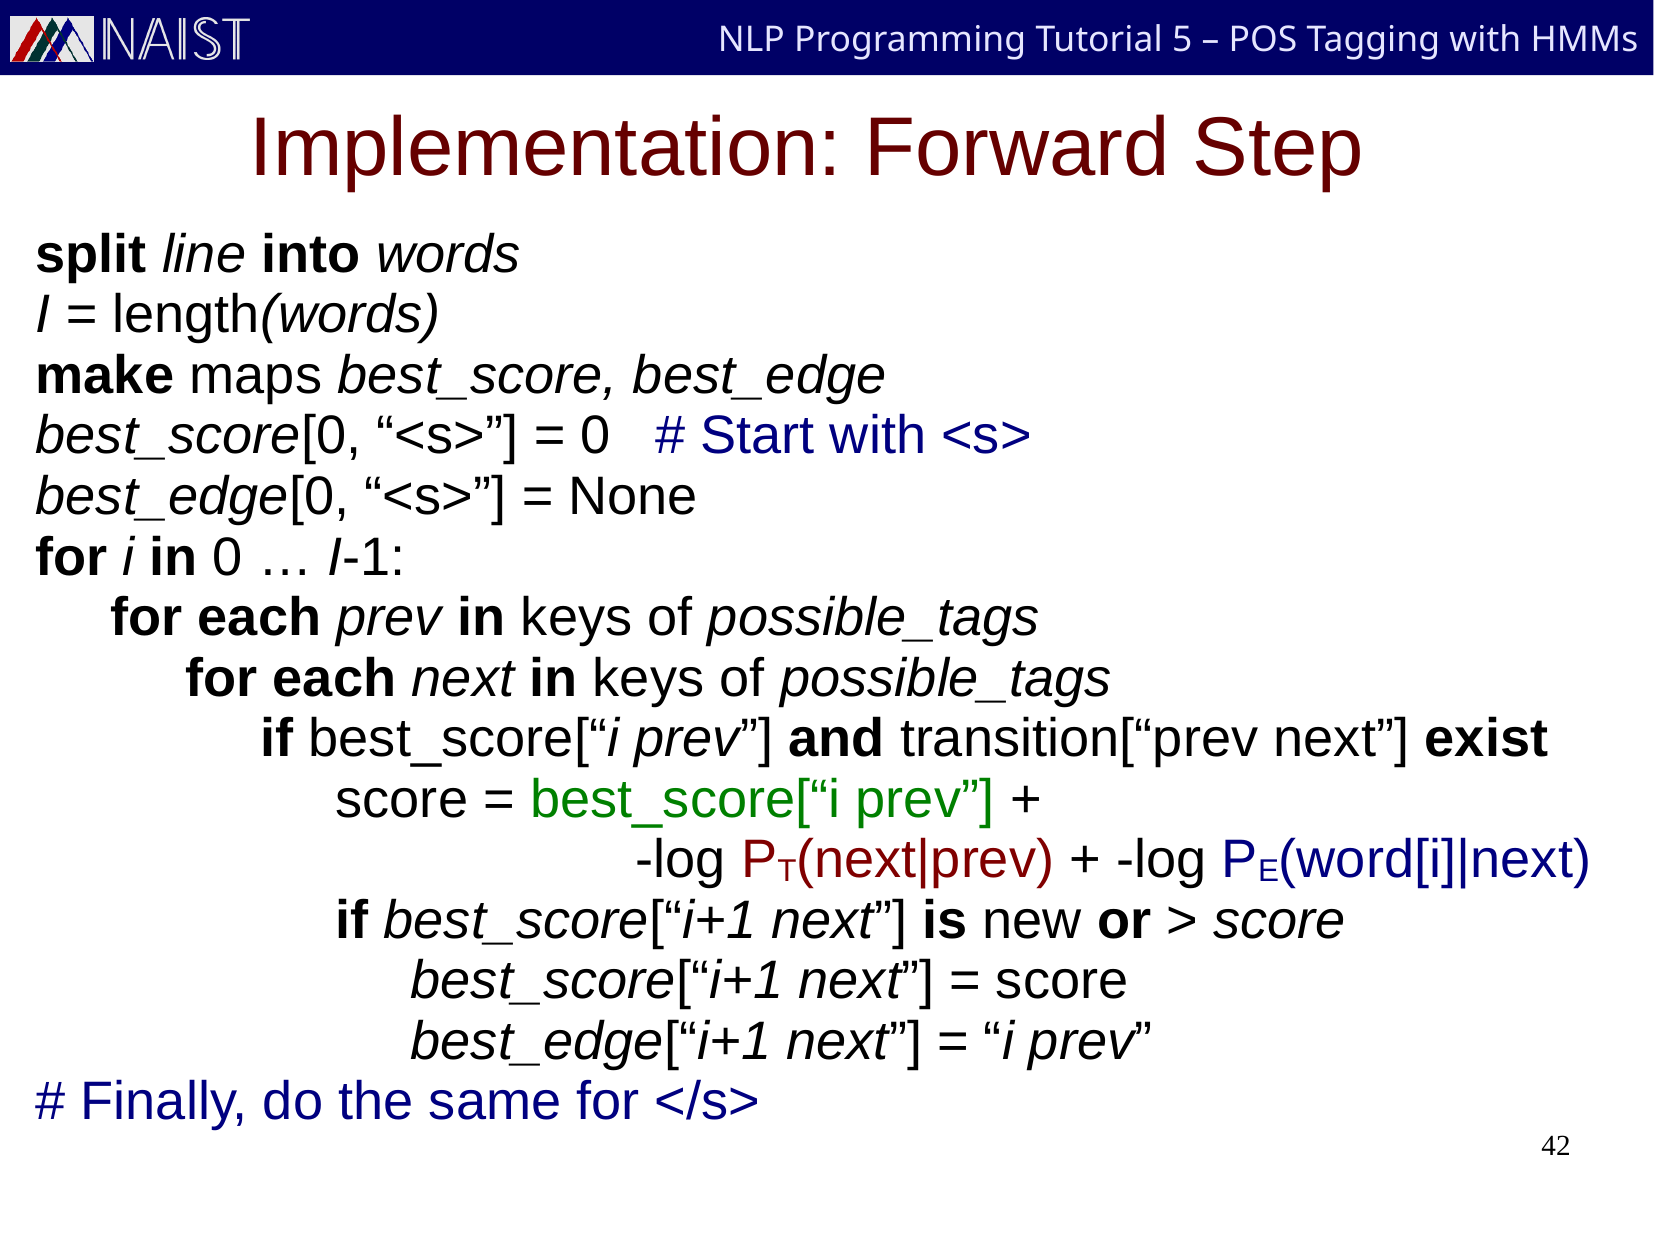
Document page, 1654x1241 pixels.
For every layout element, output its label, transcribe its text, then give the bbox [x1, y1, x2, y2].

picture [10, 16, 94, 62]
picture [102, 17, 251, 51]
title Implementation: Forward Step [75, 51, 1564, 223]
list split line into words I = length(words) make maps best_score, best_edge best_score[0, “<s>”] = 0 # Start with <s> best_edge[0, “<s>”] = None for i in 0 … I-1: for each prev in keys of possible_tags for each next in keys of possible_tags if best_score[“i prev”] and transition[“prev next”] exist score = best_score[“i prev”] + -log PT(next|prev) + -log PE(word[i]|next) if best_score[“i+1 next”] is new or > score best_score[“i+1 next”] = score best_edge[“i+1 next”] = “i prev” # Finally, do the same for </s> [0, 223, 1613, 1210]
